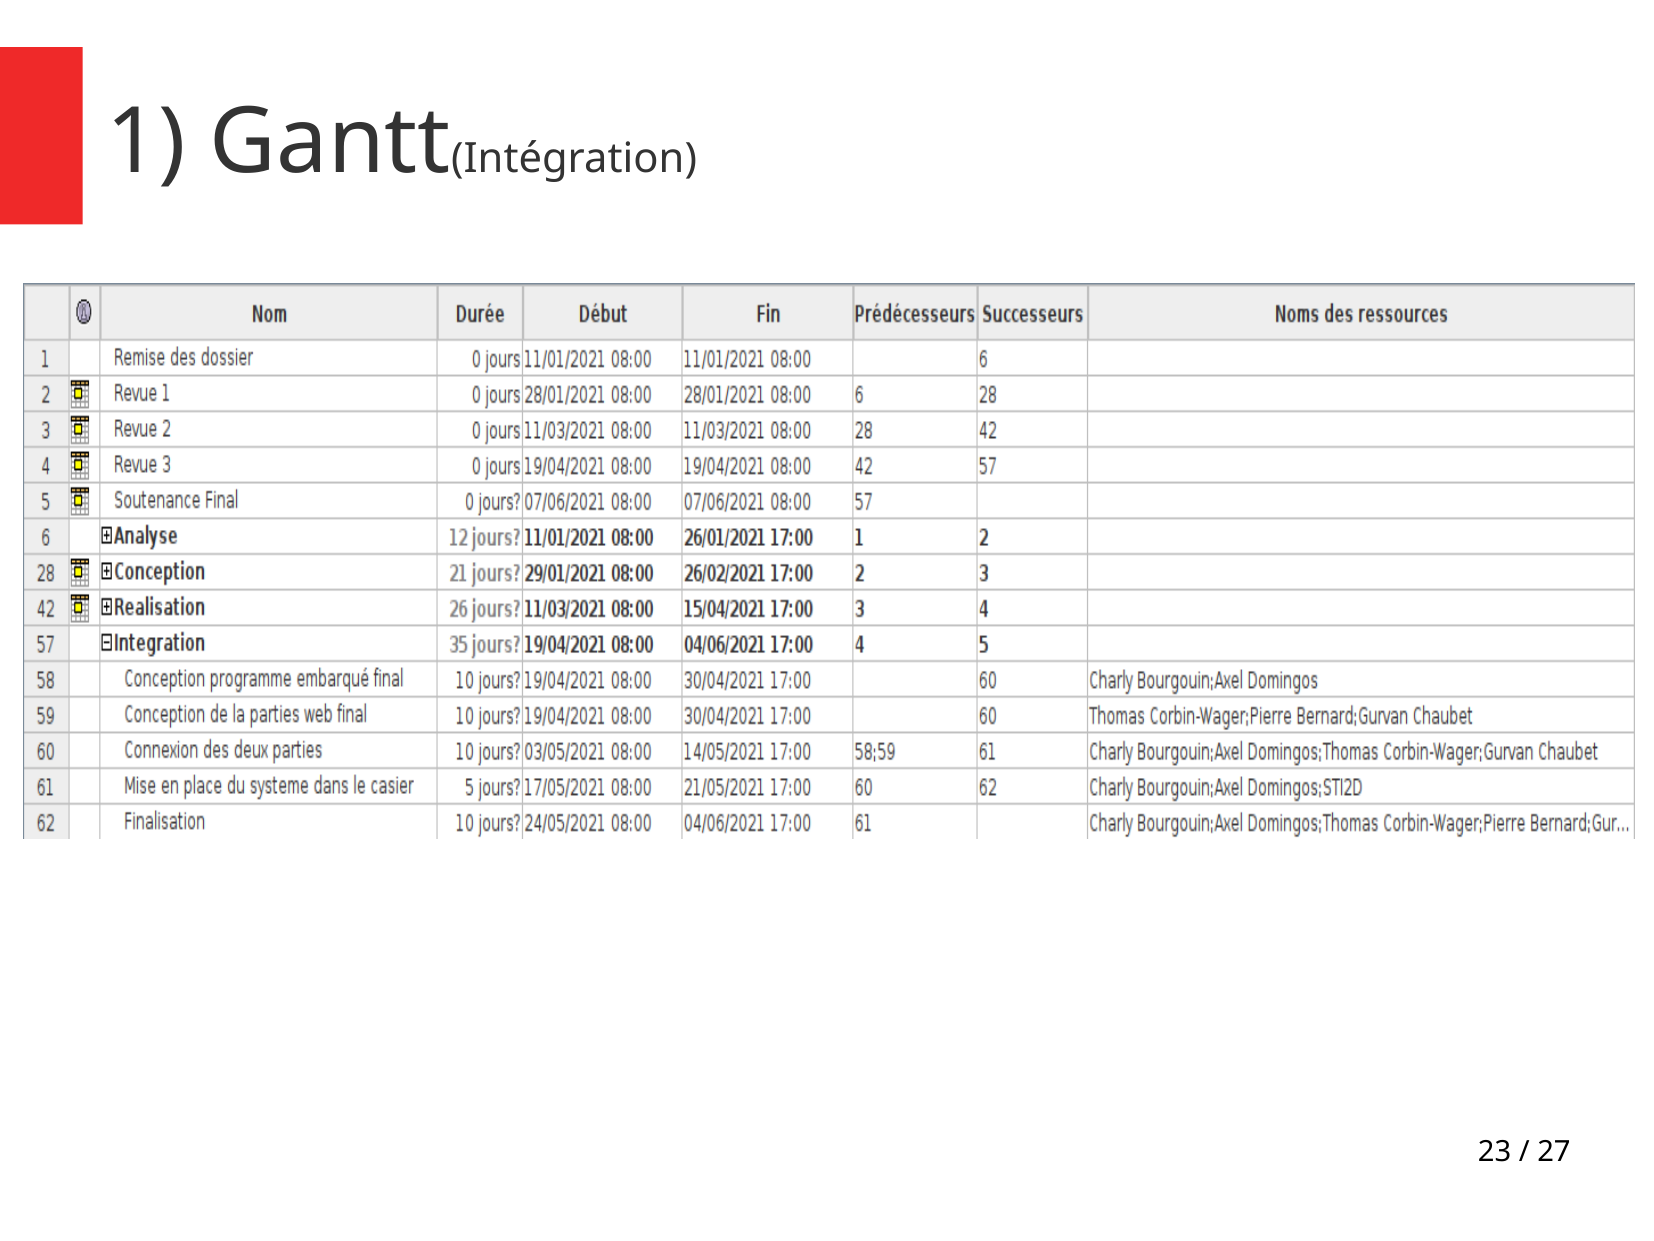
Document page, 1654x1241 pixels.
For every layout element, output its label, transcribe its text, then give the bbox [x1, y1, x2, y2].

picture [23, 283, 1635, 839]
title 1) Gantt(Intégration) [106, 49, 1619, 225]
